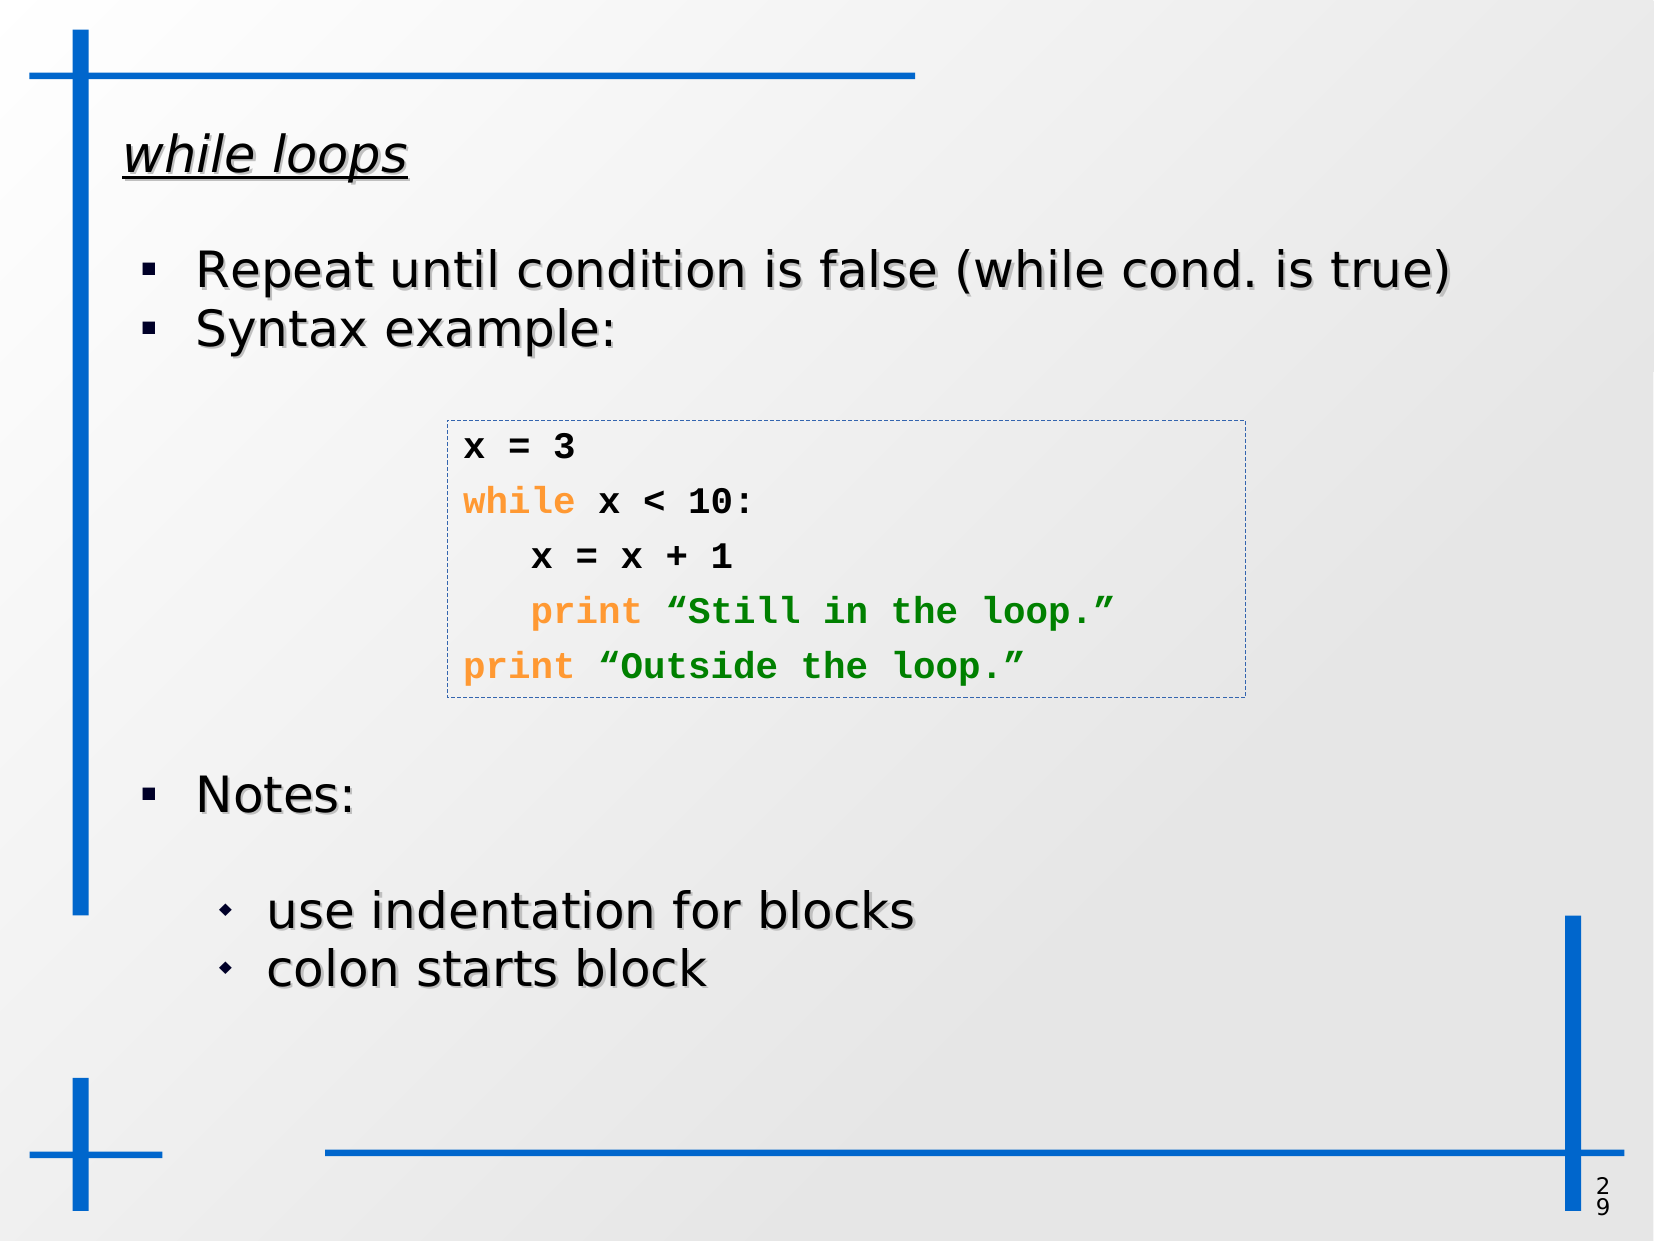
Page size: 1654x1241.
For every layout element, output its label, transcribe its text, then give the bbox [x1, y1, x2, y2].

text_box x = 3 while x < 10: x = x + 1 print “Still in the loop.” print “Outside the loop.” [447, 420, 1246, 698]
list Repeat until condition is false (while cond. is true) Syntax example: Notes: use indentation for blocks colon starts block [124, 241, 1526, 1133]
title while loops [122, 91, 1524, 219]
